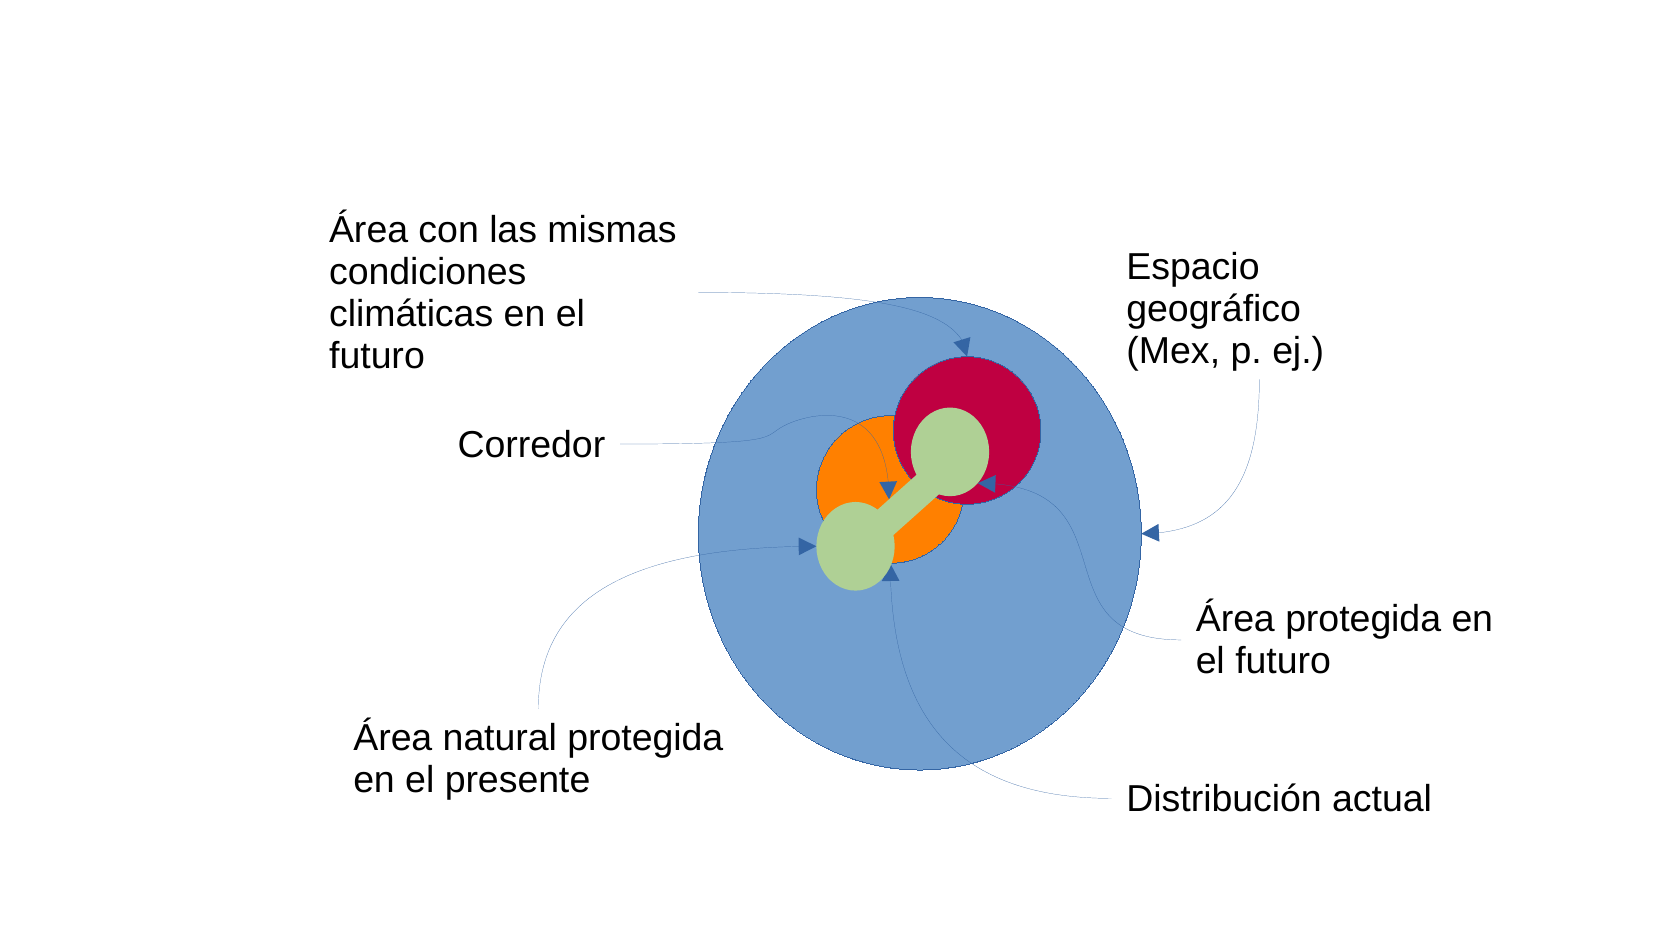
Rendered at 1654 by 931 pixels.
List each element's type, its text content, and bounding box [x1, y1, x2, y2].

text_box Área con las mismas condiciones climáticas en el futuro [314, 201, 699, 384]
text_box [698, 297, 1142, 771]
text_box Corredor [442, 415, 621, 473]
text_box Espacio geográfico (Mex, p. ej.) [1111, 238, 1407, 380]
text_box Distribución actual [1111, 769, 1447, 827]
text_box Área protegida en el futuro [1181, 590, 1536, 690]
text_box Área natural protegida en el presente [338, 708, 739, 808]
